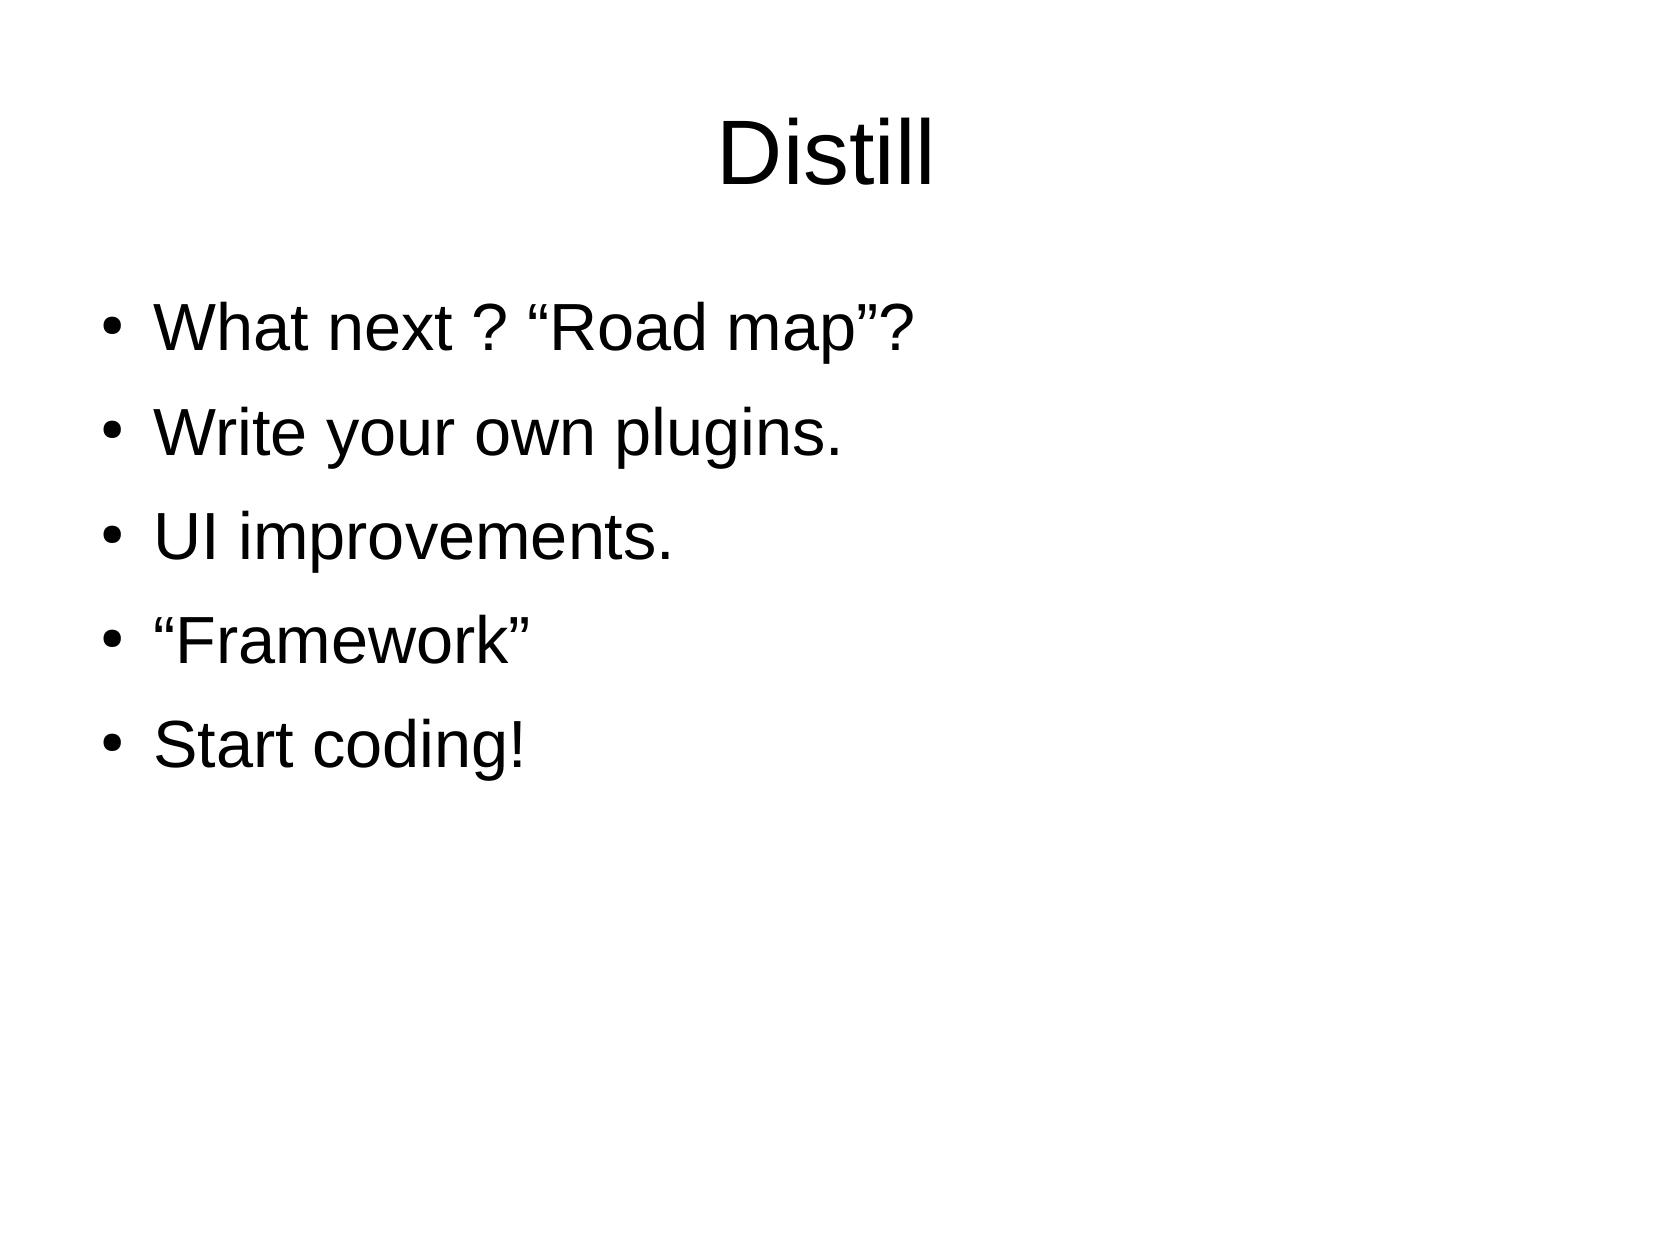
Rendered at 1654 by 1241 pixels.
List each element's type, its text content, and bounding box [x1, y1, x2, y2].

title Distill [82, 49, 1571, 257]
list What next ? “Road map”? Write your own plugins. UI improvements. “Framework” Start coding! [82, 290, 1571, 1010]
